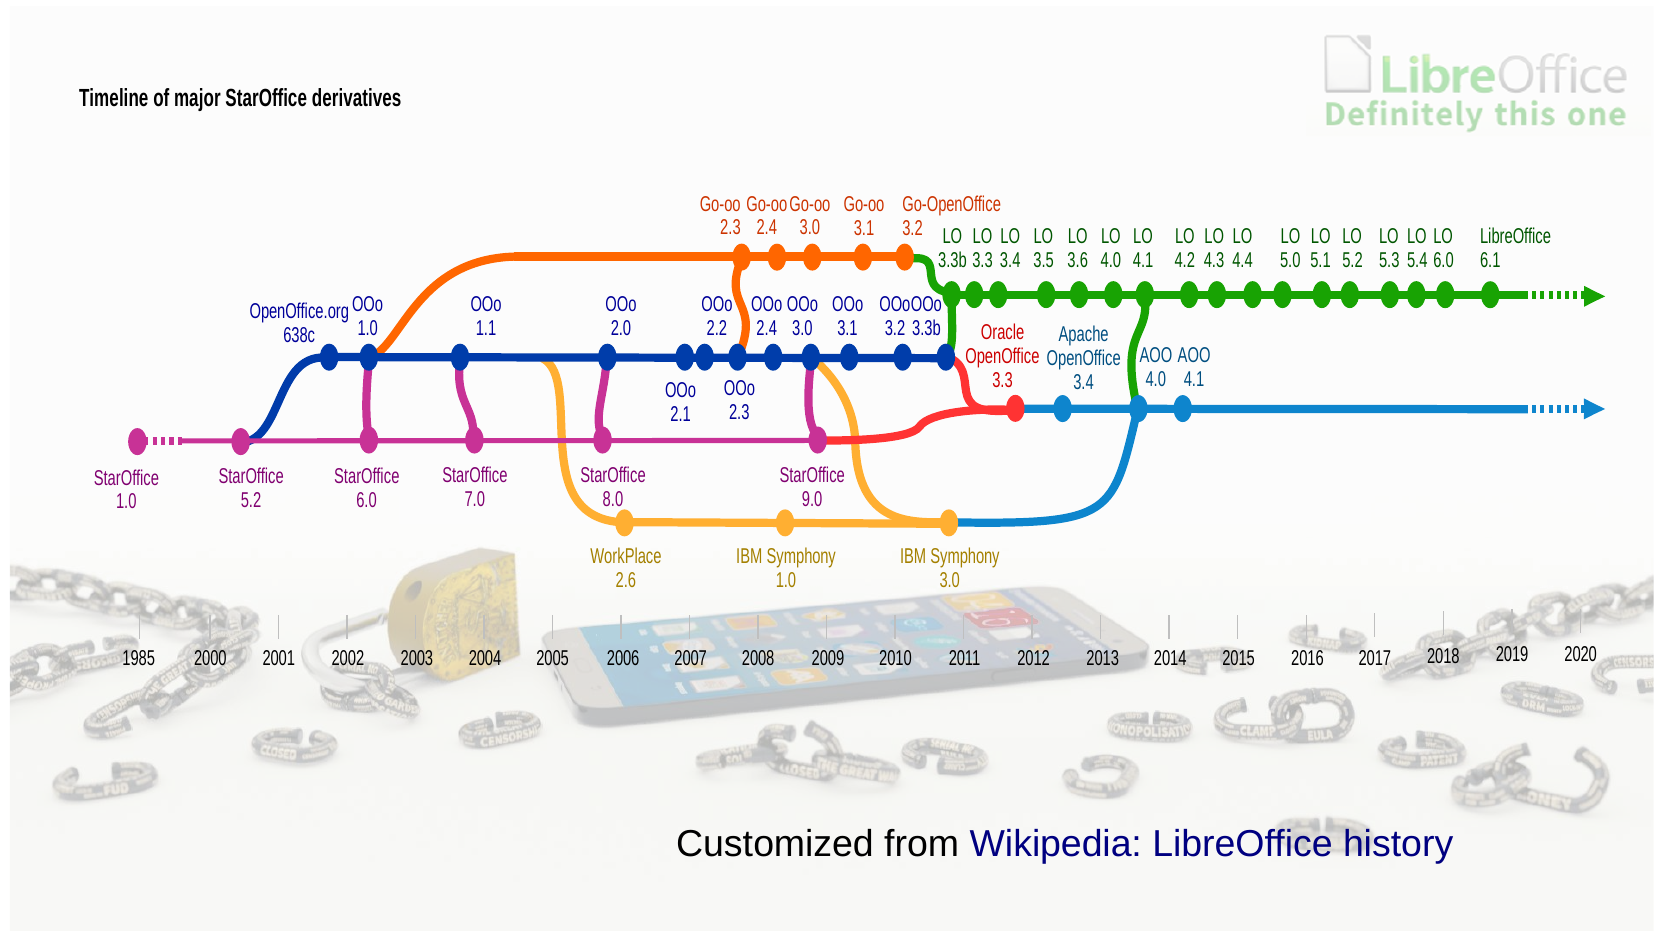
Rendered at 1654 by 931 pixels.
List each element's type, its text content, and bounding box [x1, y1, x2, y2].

picture [9, 6, 1654, 931]
text_box Customized from Wikipedia: LibreOffice history [661, 814, 1524, 872]
